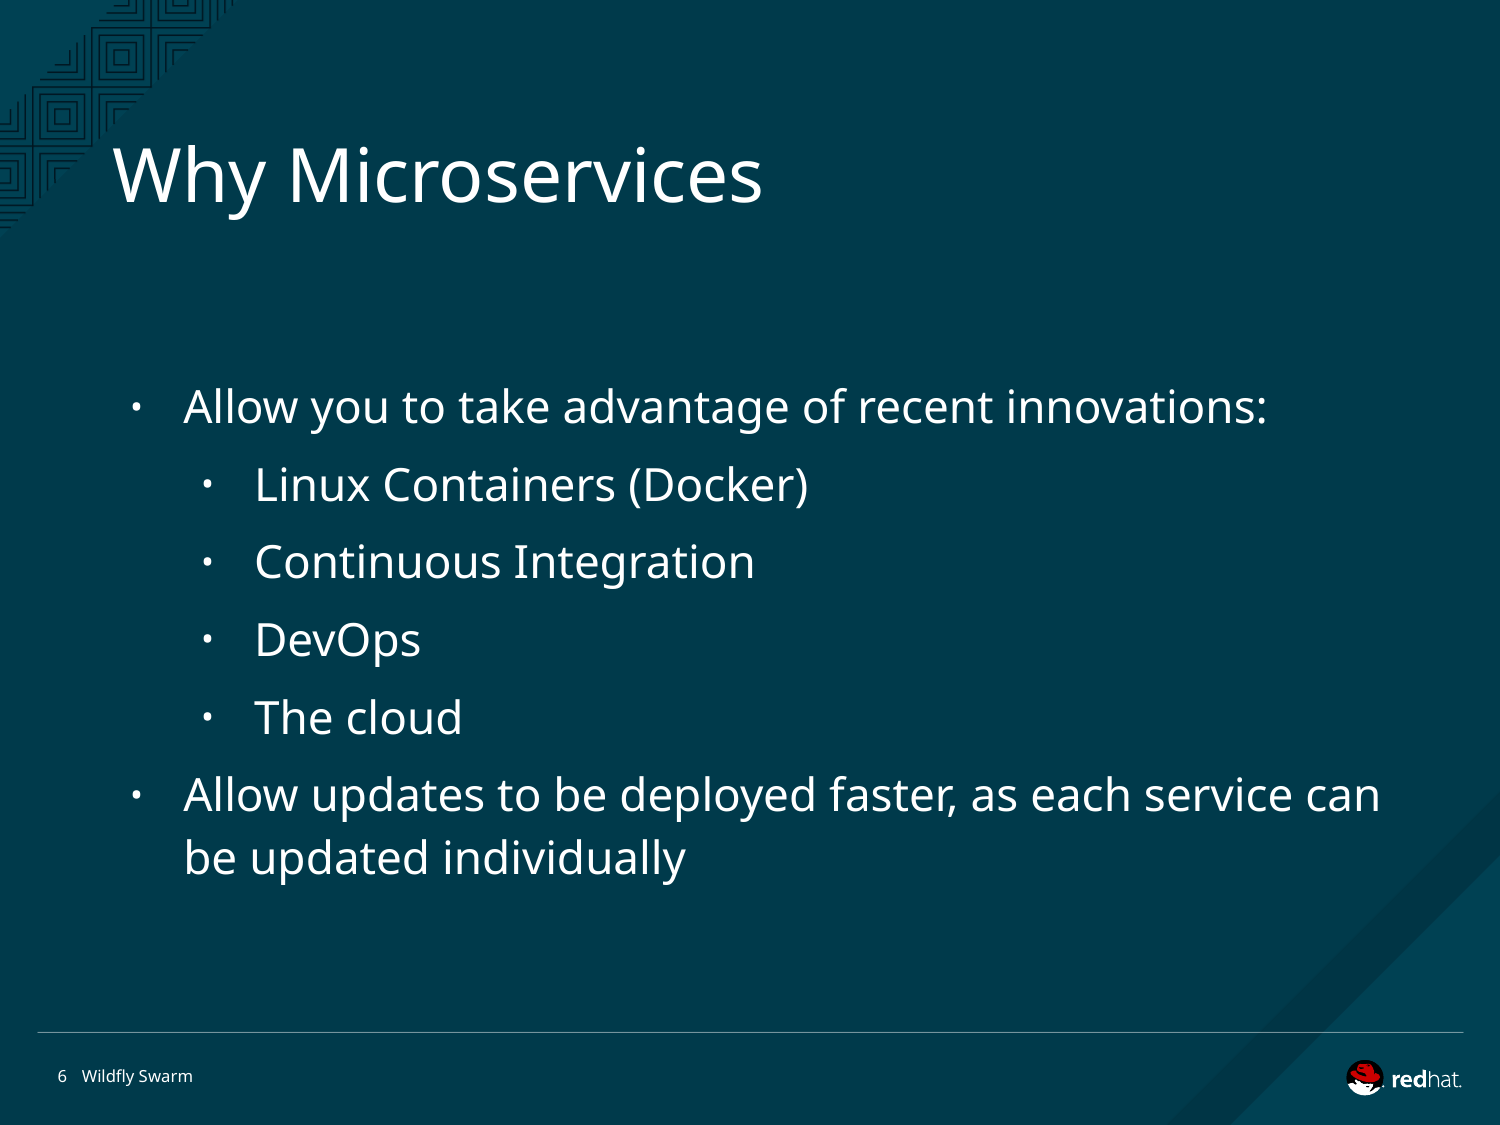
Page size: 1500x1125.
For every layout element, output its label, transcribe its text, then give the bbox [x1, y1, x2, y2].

title Why Microservices [112, 0, 1388, 225]
list Allow you to take advantage of recent innovations: Linux Containers (Docker) Continuous Integration DevOps The cloud Allow updates to be deployed faster, as each service can be updated individually [112, 375, 1388, 1028]
